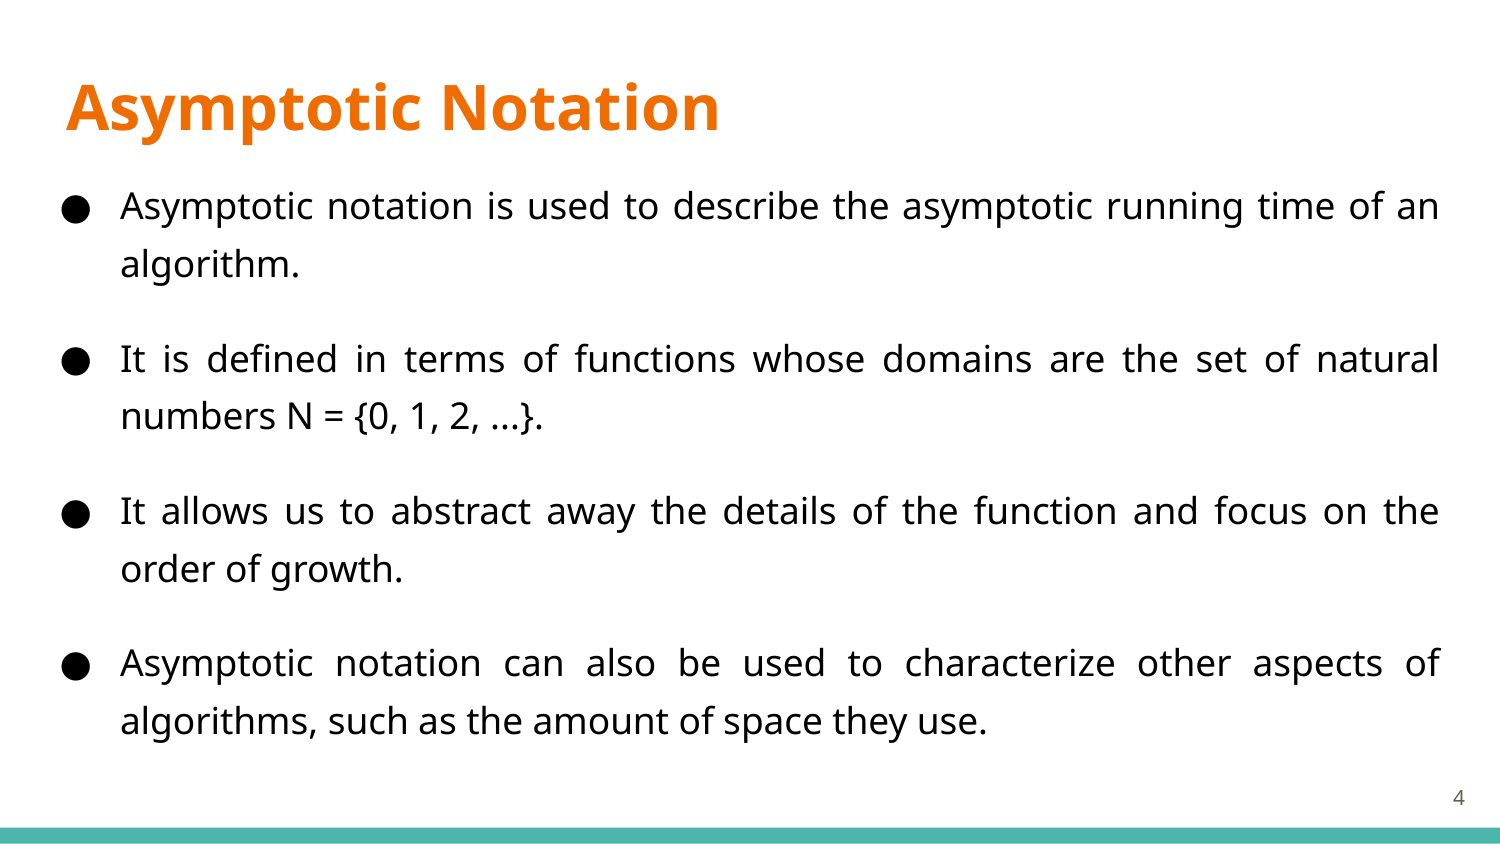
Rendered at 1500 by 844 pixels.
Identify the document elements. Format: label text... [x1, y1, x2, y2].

title Asymptotic Notation [51, 48, 1449, 157]
slide_number <number> [1389, 764, 1480, 830]
list Asymptotic notation is used to describe the asymptotic running time of an algorithm. It is defined in terms of functions whose domains are the set of natural numbers N = {0, 1, 2, ...}. It allows us to abstract away the details of the function and focus on the order of growth. Asymptotic notation can also be used to characterize other aspects of algorithms, such as the amount of space they use. [44, 157, 1456, 765]
